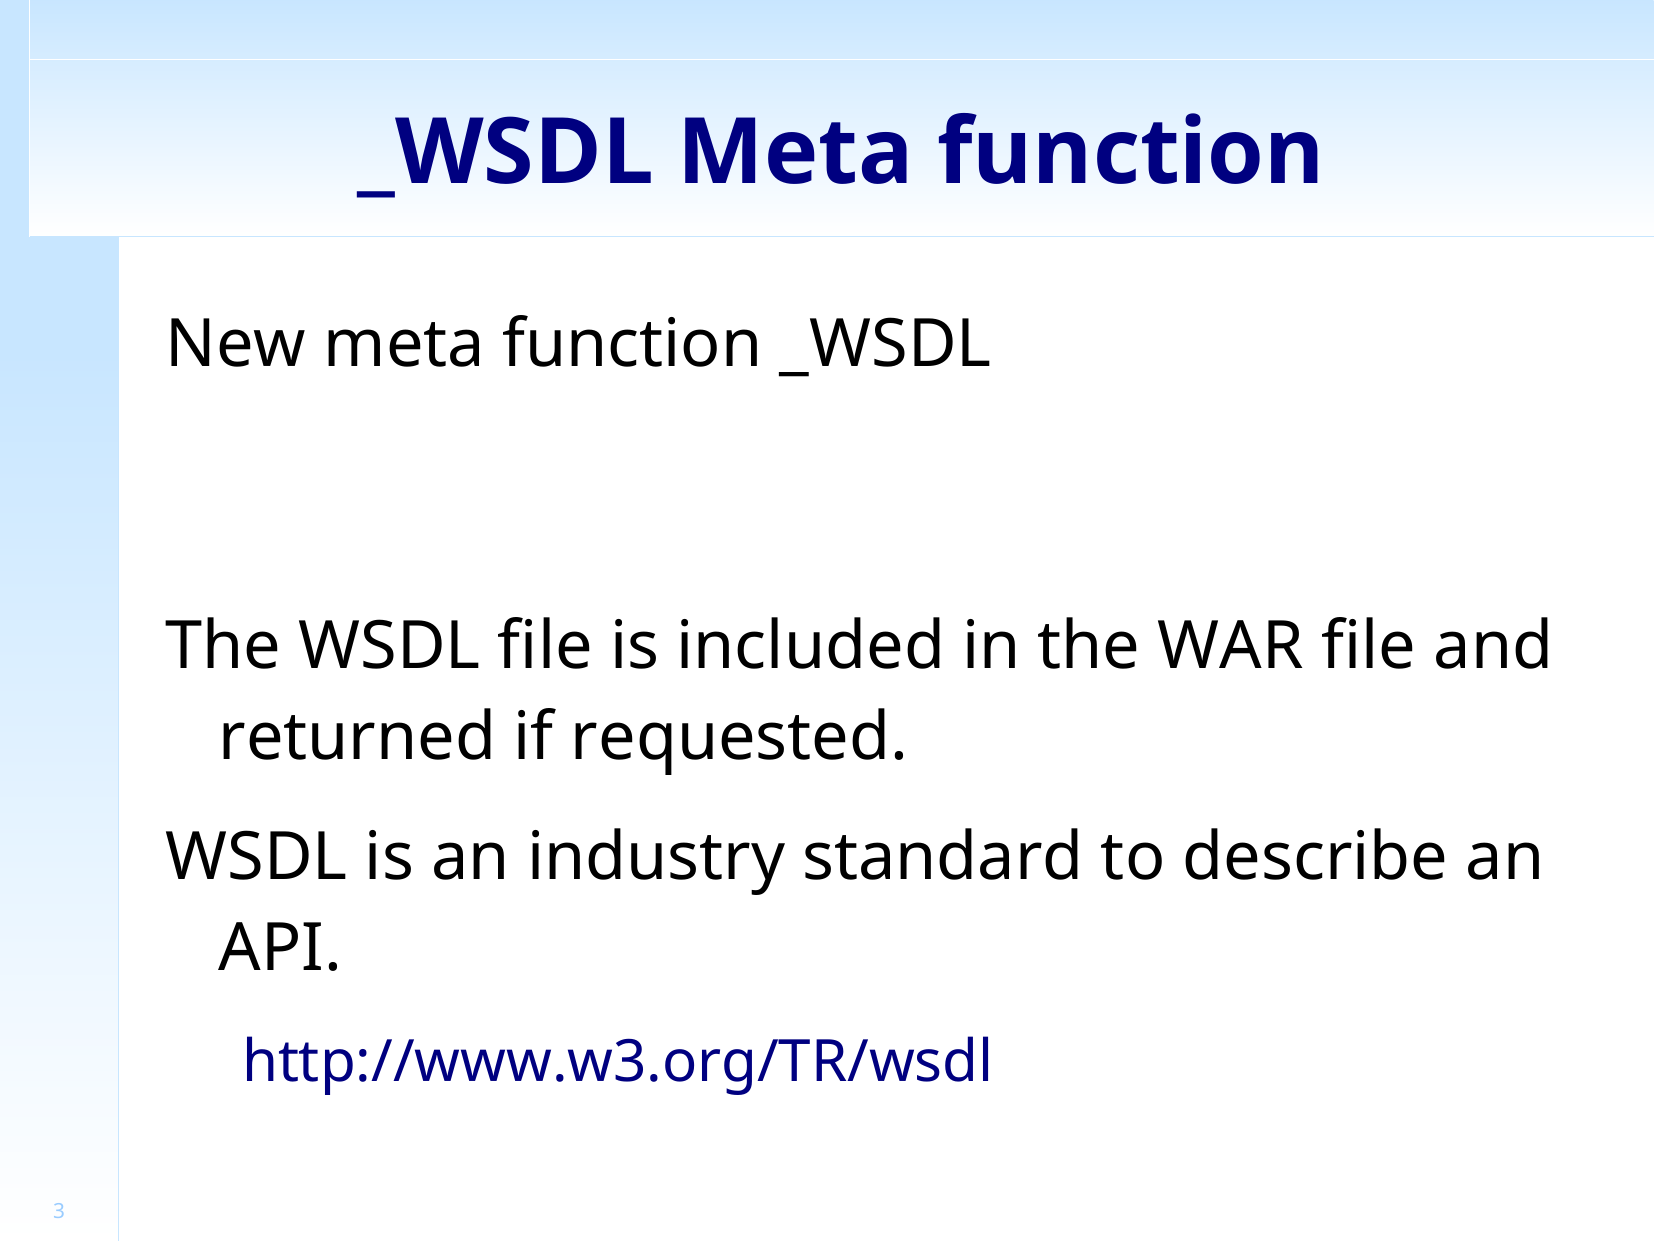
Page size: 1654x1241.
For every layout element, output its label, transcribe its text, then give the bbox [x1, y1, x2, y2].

list New meta function _WSDL The WSDL file is included in the WAR file and returned if requested. WSDL is an industry standard to describe an API. http://www.w3.org/TR/wsdl [147, 295, 1625, 1182]
title _WSDL Meta function [29, 59, 1654, 237]
